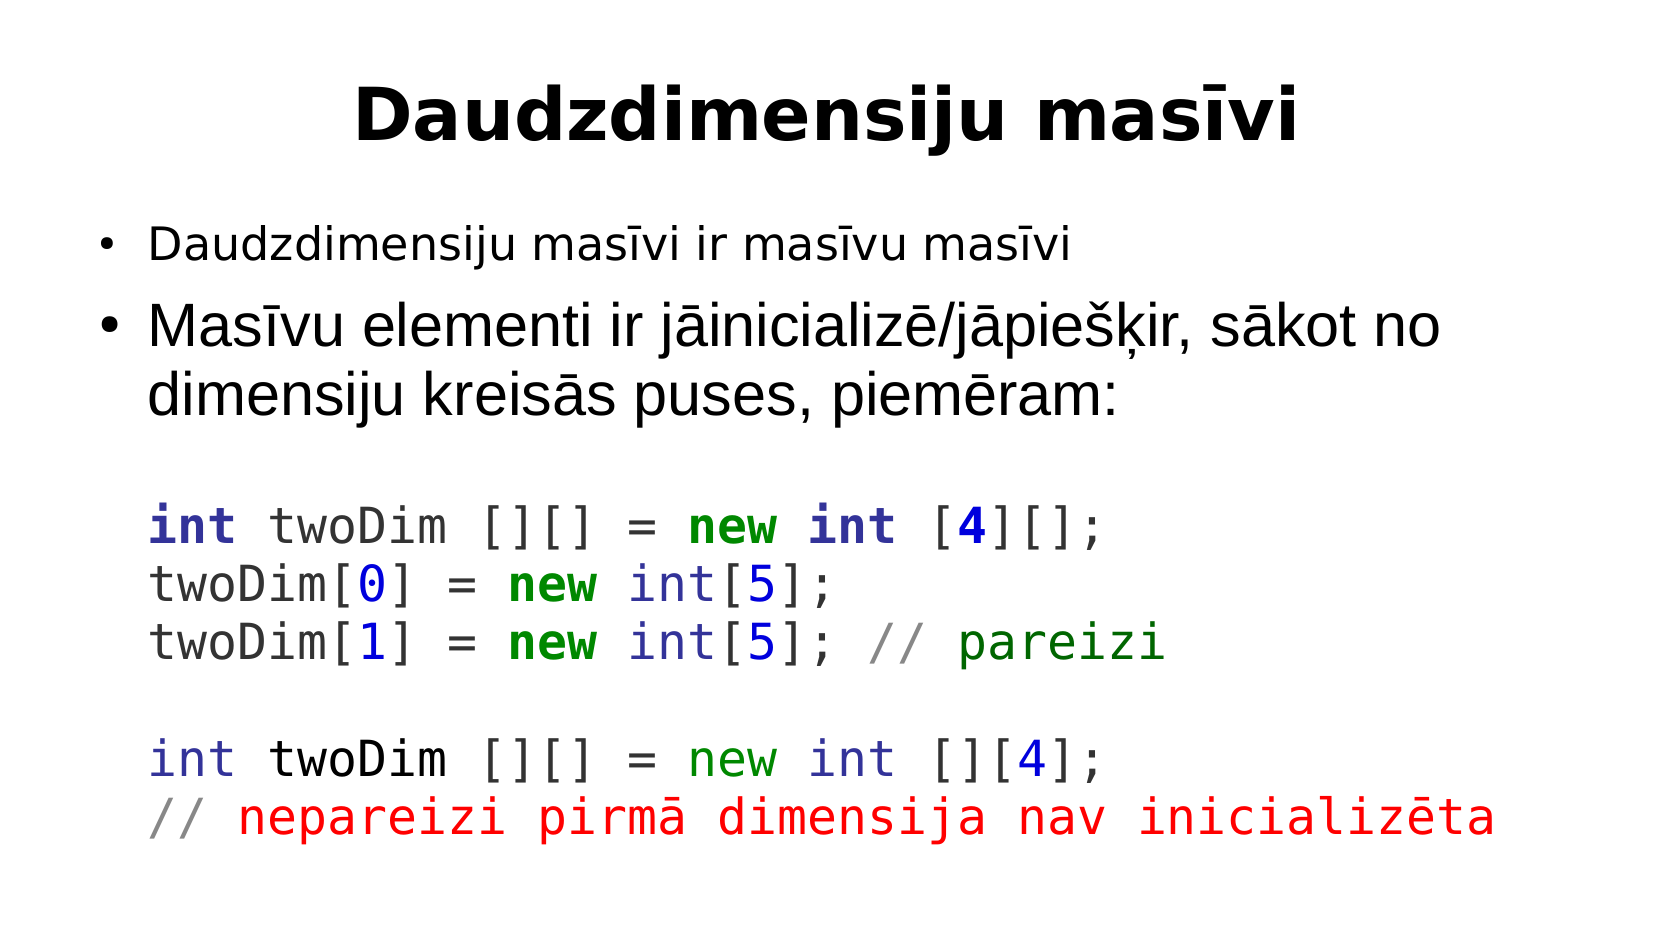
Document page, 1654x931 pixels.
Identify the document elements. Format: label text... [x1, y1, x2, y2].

title Daudzdimensiju masīvi [82, 37, 1571, 193]
list Daudzdimensiju masīvi ir masīvu masīvi Masīvu elementi ir jāinicializē/jāpiešķir, sākot no dimensiju kreisās puses, piemēram: int twoDim [][] = new int [4][]; twoDim[0] = new int[5]; twoDim[1] = new int[5]; // pareizi int twoDim [][] = new int [][4]; // nepareizi pirmā dimensija nav inicializēta [82, 217, 1607, 851]
